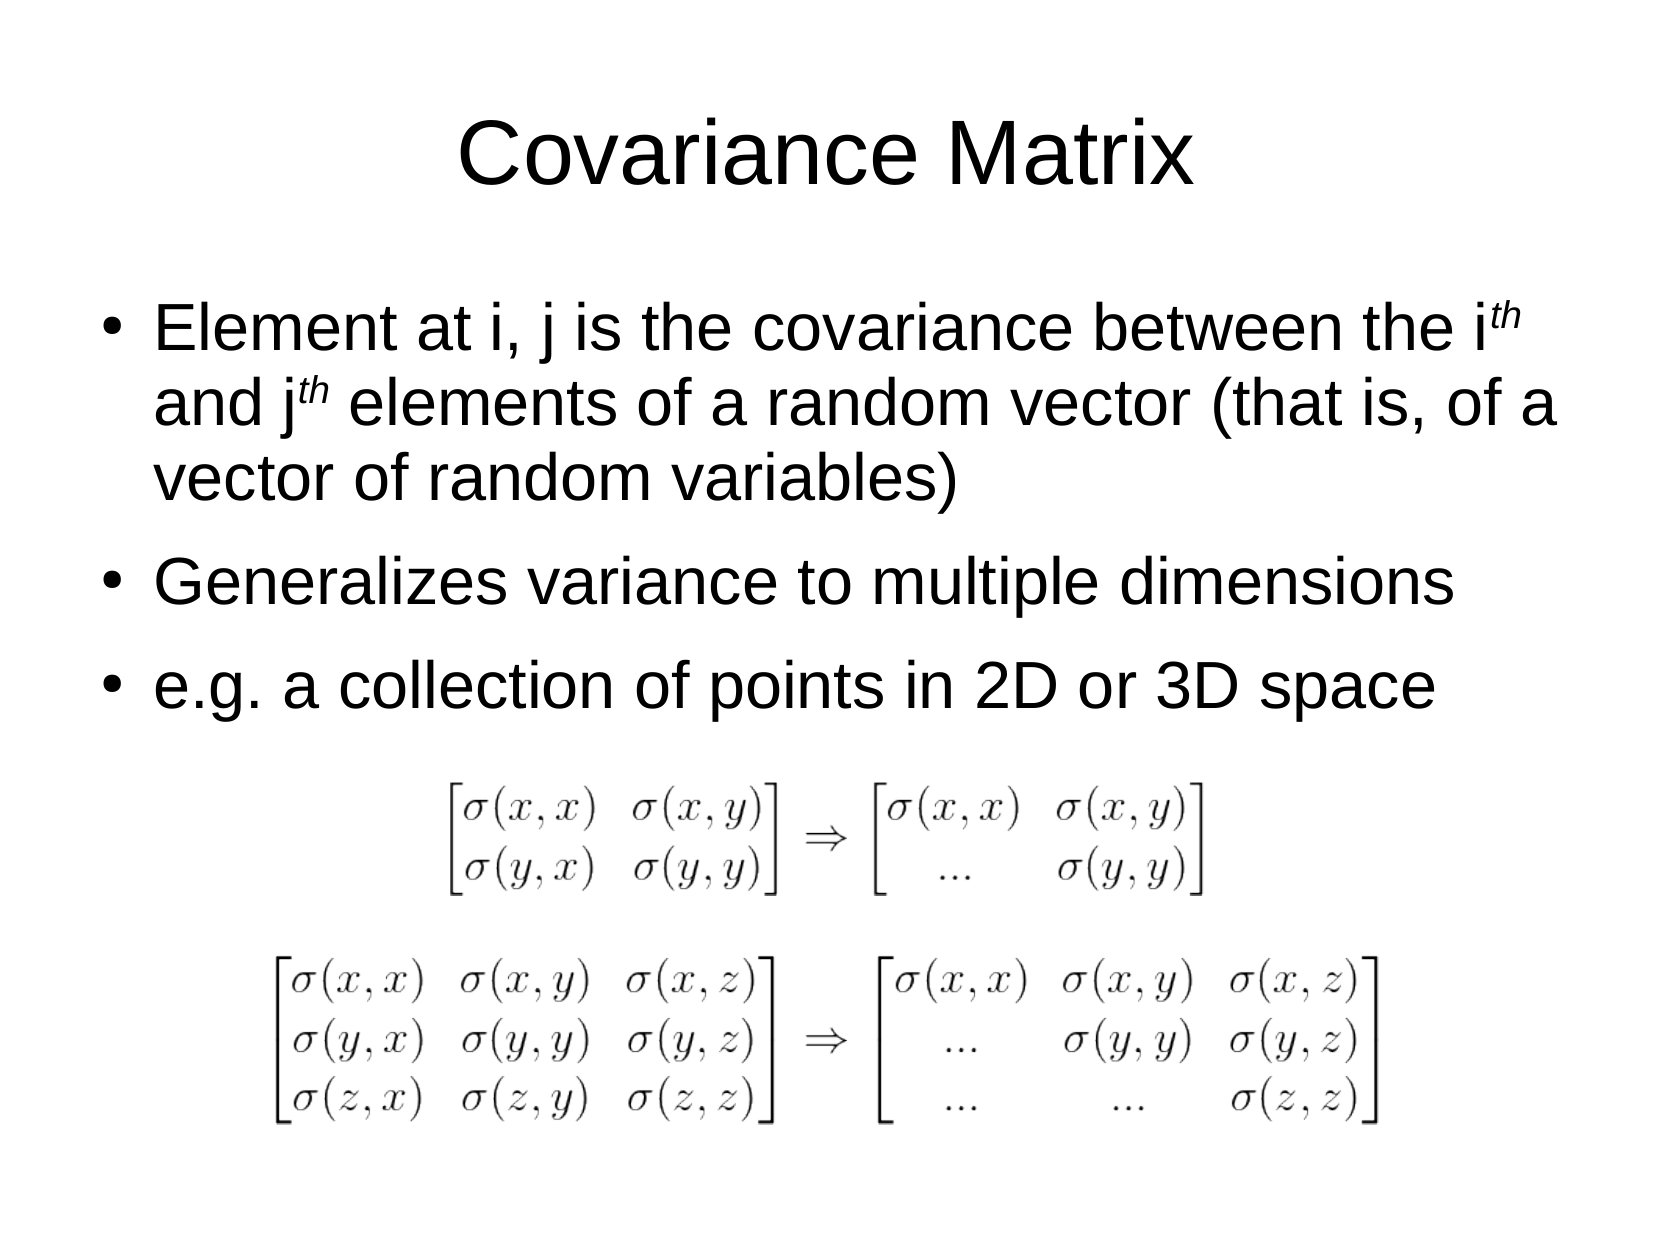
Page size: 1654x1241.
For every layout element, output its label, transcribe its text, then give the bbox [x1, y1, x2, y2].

list Element at i, j is the covariance between the ith and jth elements of a random vector (that is, of a vector of random variables) Generalizes variance to multiple dimensions e.g. a collection of points in 2D or 3D space [82, 290, 1571, 781]
title Covariance Matrix [82, 49, 1571, 257]
picture [275, 955, 1379, 1125]
picture [450, 781, 1204, 896]
